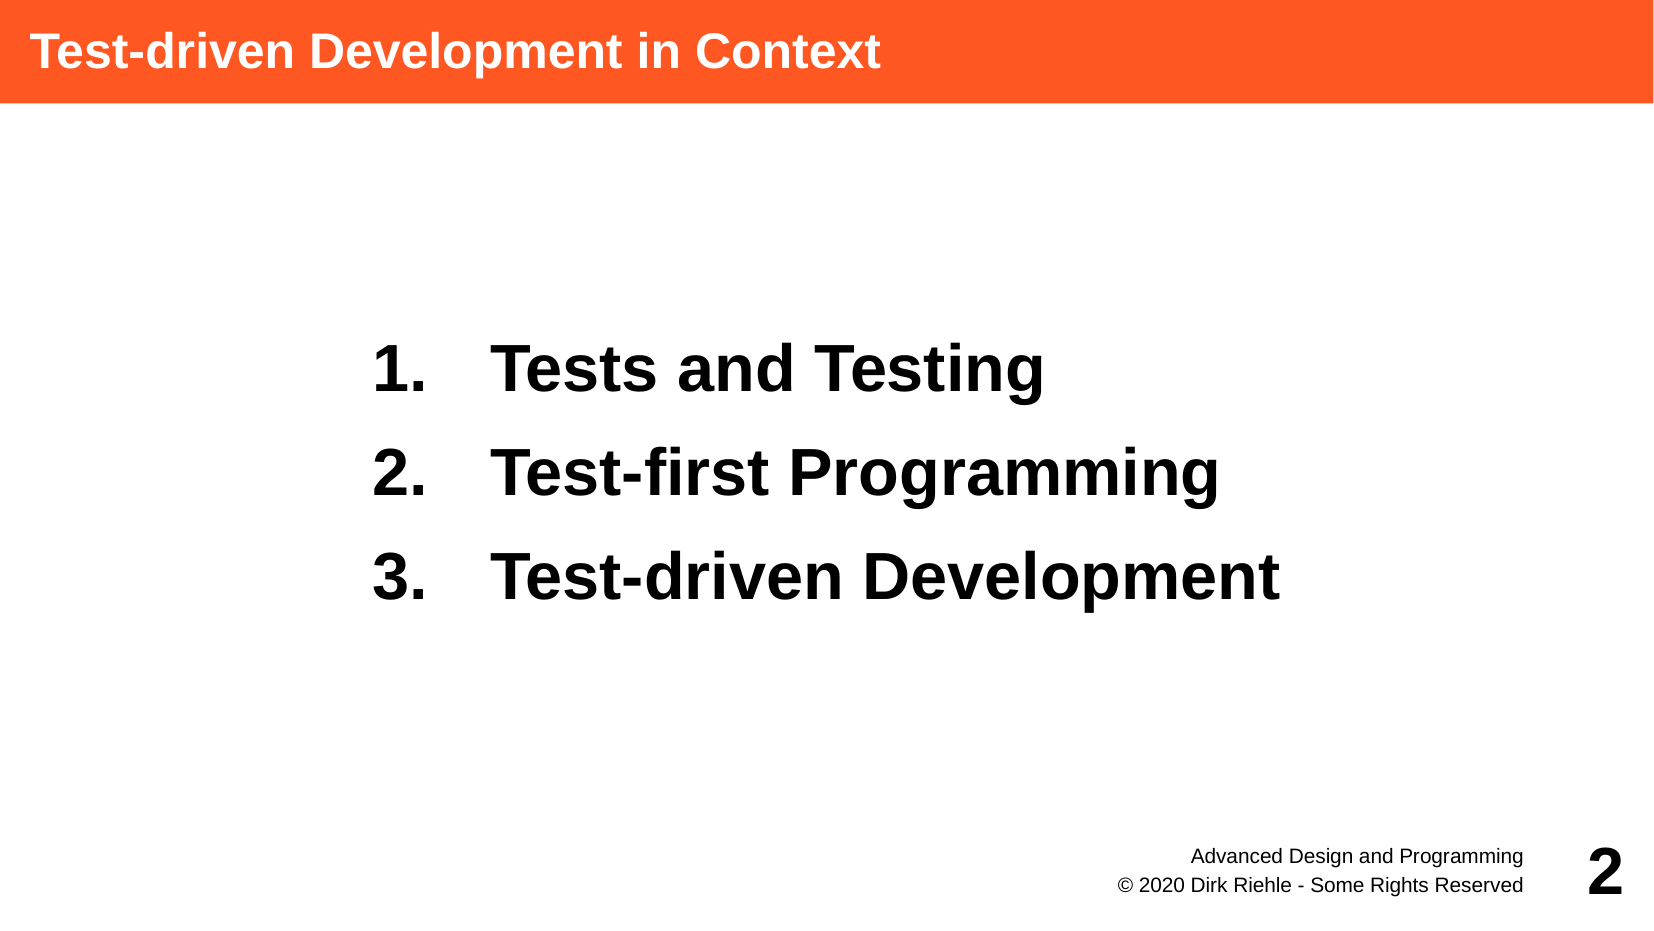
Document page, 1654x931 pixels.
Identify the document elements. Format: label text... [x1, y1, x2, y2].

subtitle Tests and Testing Test-first Programming Test-driven Development [29, 132, 1625, 813]
title Test-driven Development in Context [0, 0, 1654, 104]
